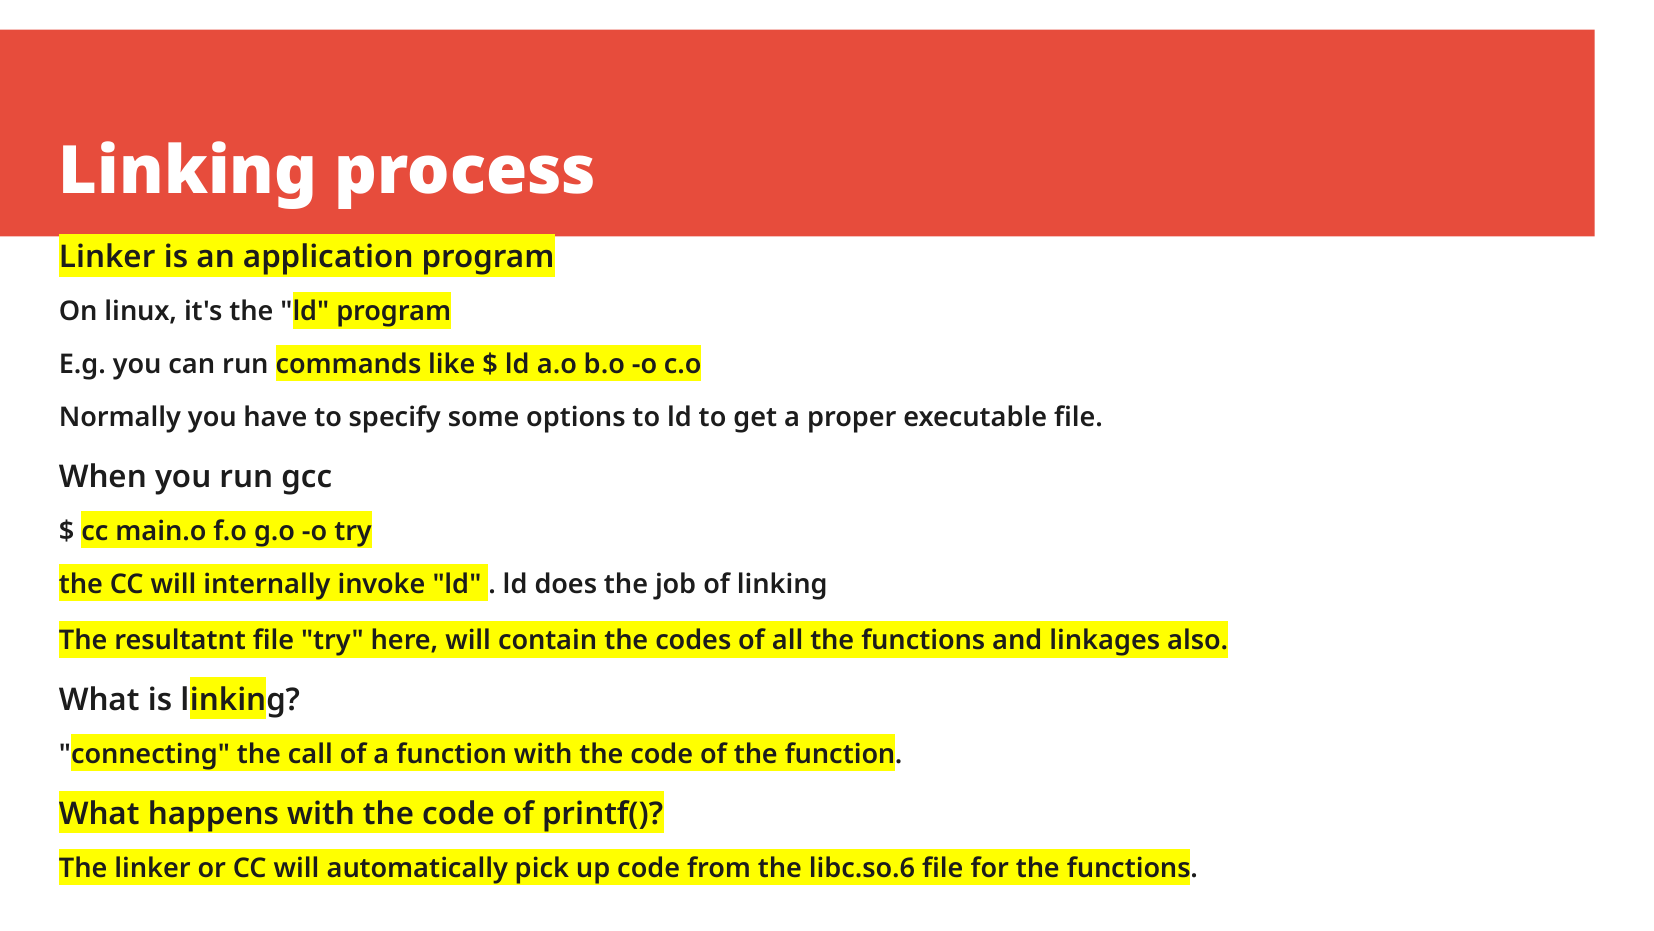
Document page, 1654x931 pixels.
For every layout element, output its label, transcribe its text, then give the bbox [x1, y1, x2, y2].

title Linking process [59, 59, 1595, 207]
list Linker is an application program On linux, it's the "ld" program E.g. you can run commands like $ ld a.o b.o -o c.o Normally you have to specify some options to ld to get a proper executable file. When you run gcc $ cc main.o f.o g.o -o try the CC will internally invoke "ld" . ld does the job of linking The resultatnt file "try" here, will contain the codes of all the functions and linkages also. What is linking? "connecting" the call of a function with the code of the function. What happens with the code of printf()? The linker or CC will automatically pick up code from the libc.so.6 file for the functions. [59, 236, 1565, 931]
